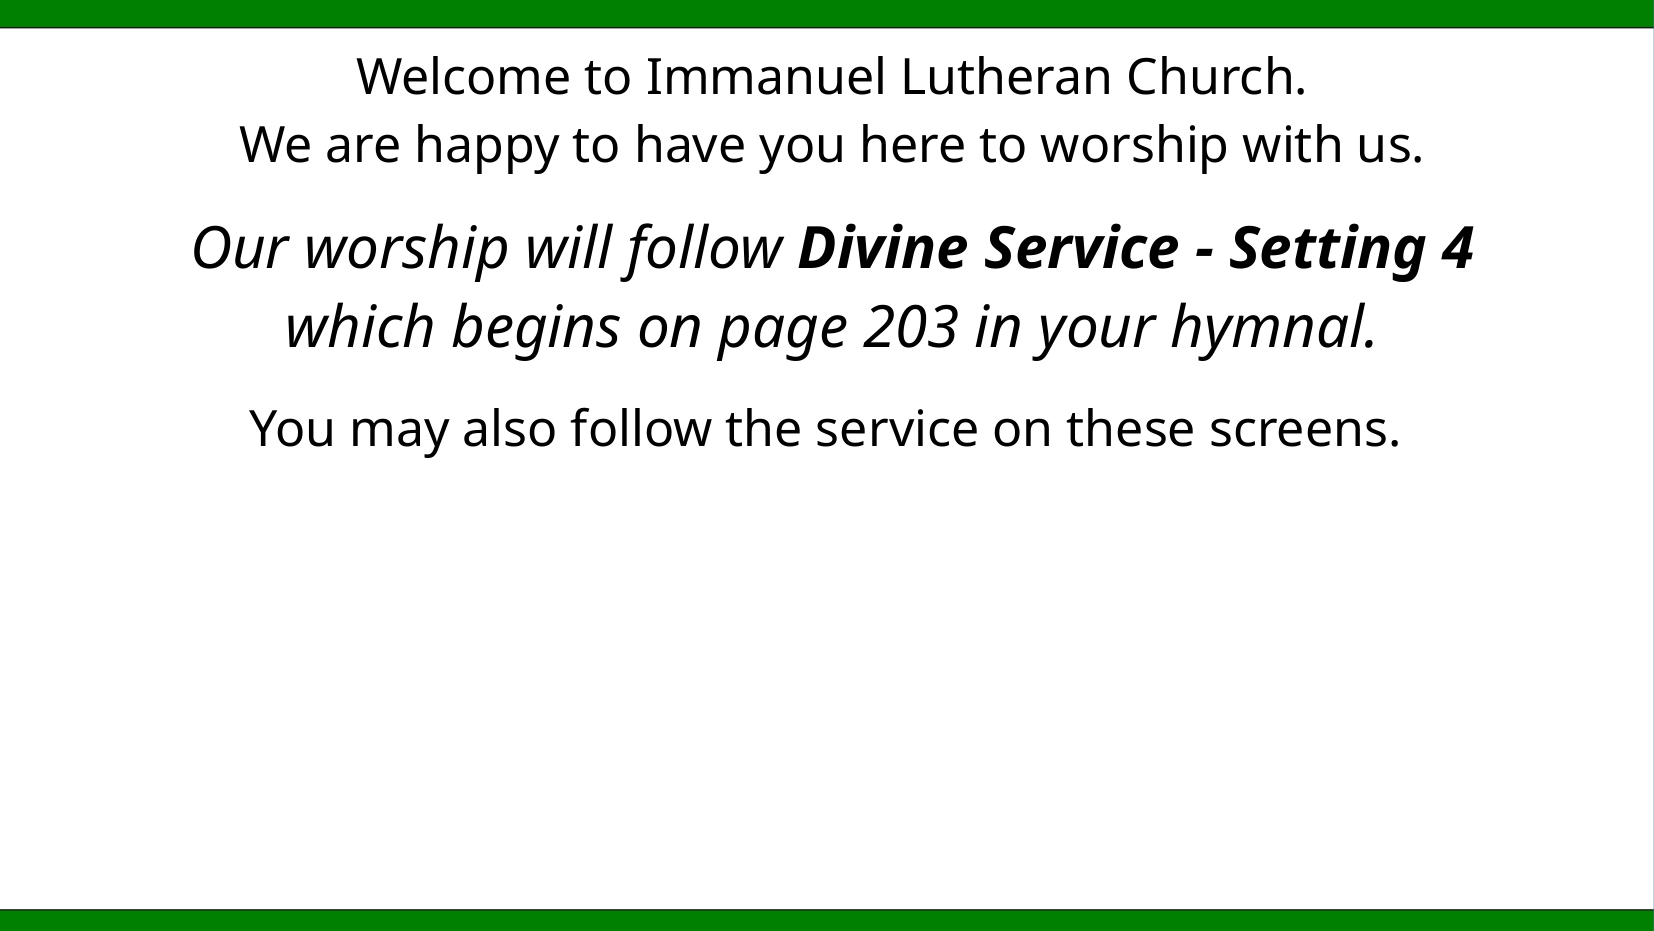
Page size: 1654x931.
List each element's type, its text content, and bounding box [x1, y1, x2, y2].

text_box Welcome to Immanuel Lutheran Church. We are happy to have you here to worship with us. Our worship will follow Divine Service - Setting 4 which begins on page 203 in your hymnal. You may also follow the service on these screens. [120, 33, 1546, 481]
picture [0, 0, 1654, 931]
